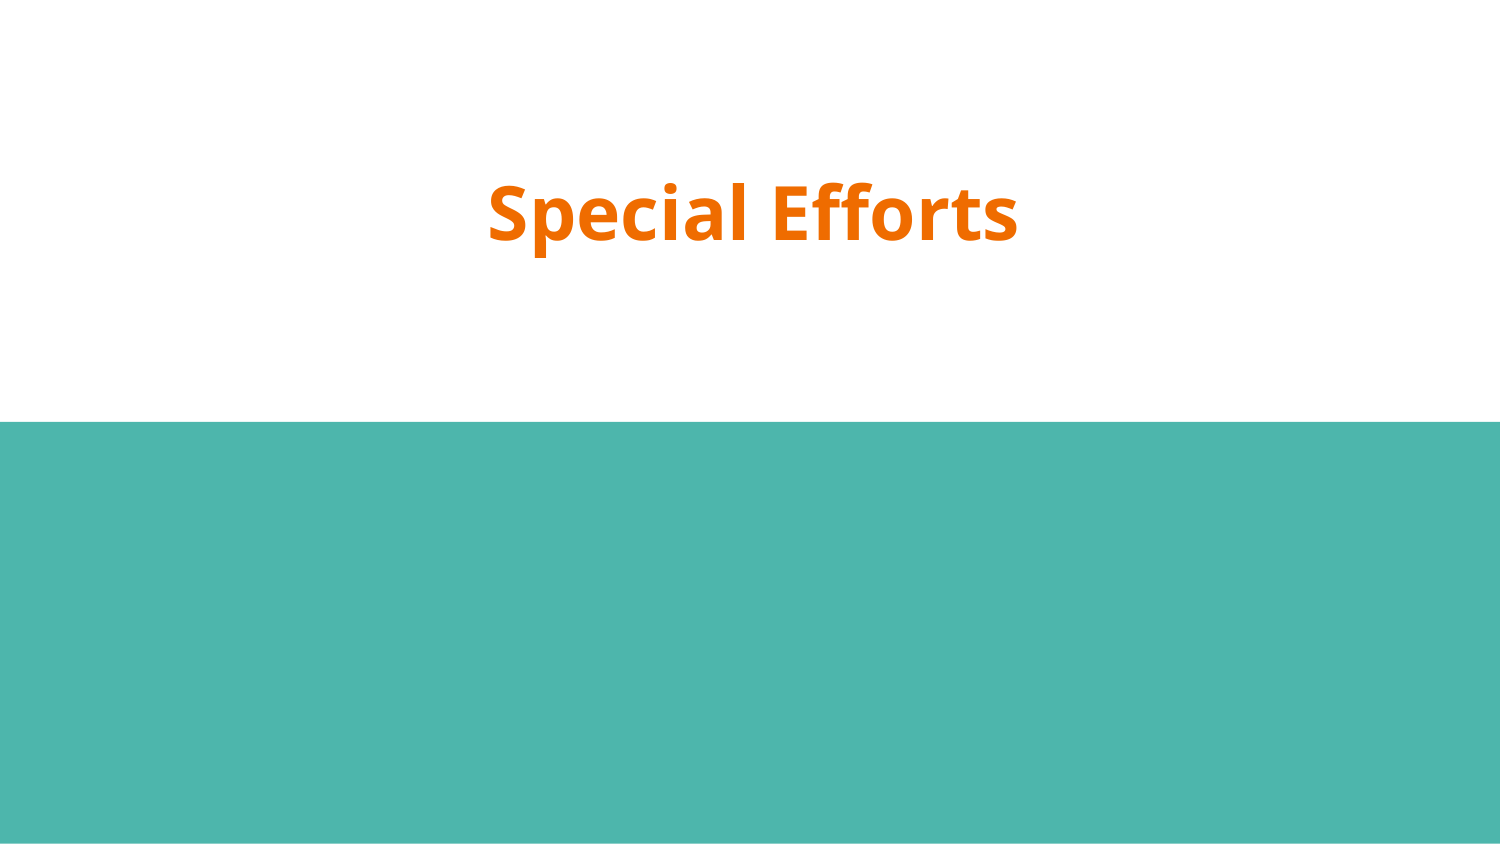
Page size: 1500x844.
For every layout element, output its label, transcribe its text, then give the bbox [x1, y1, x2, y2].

title Special Efforts [51, 133, 1458, 289]
